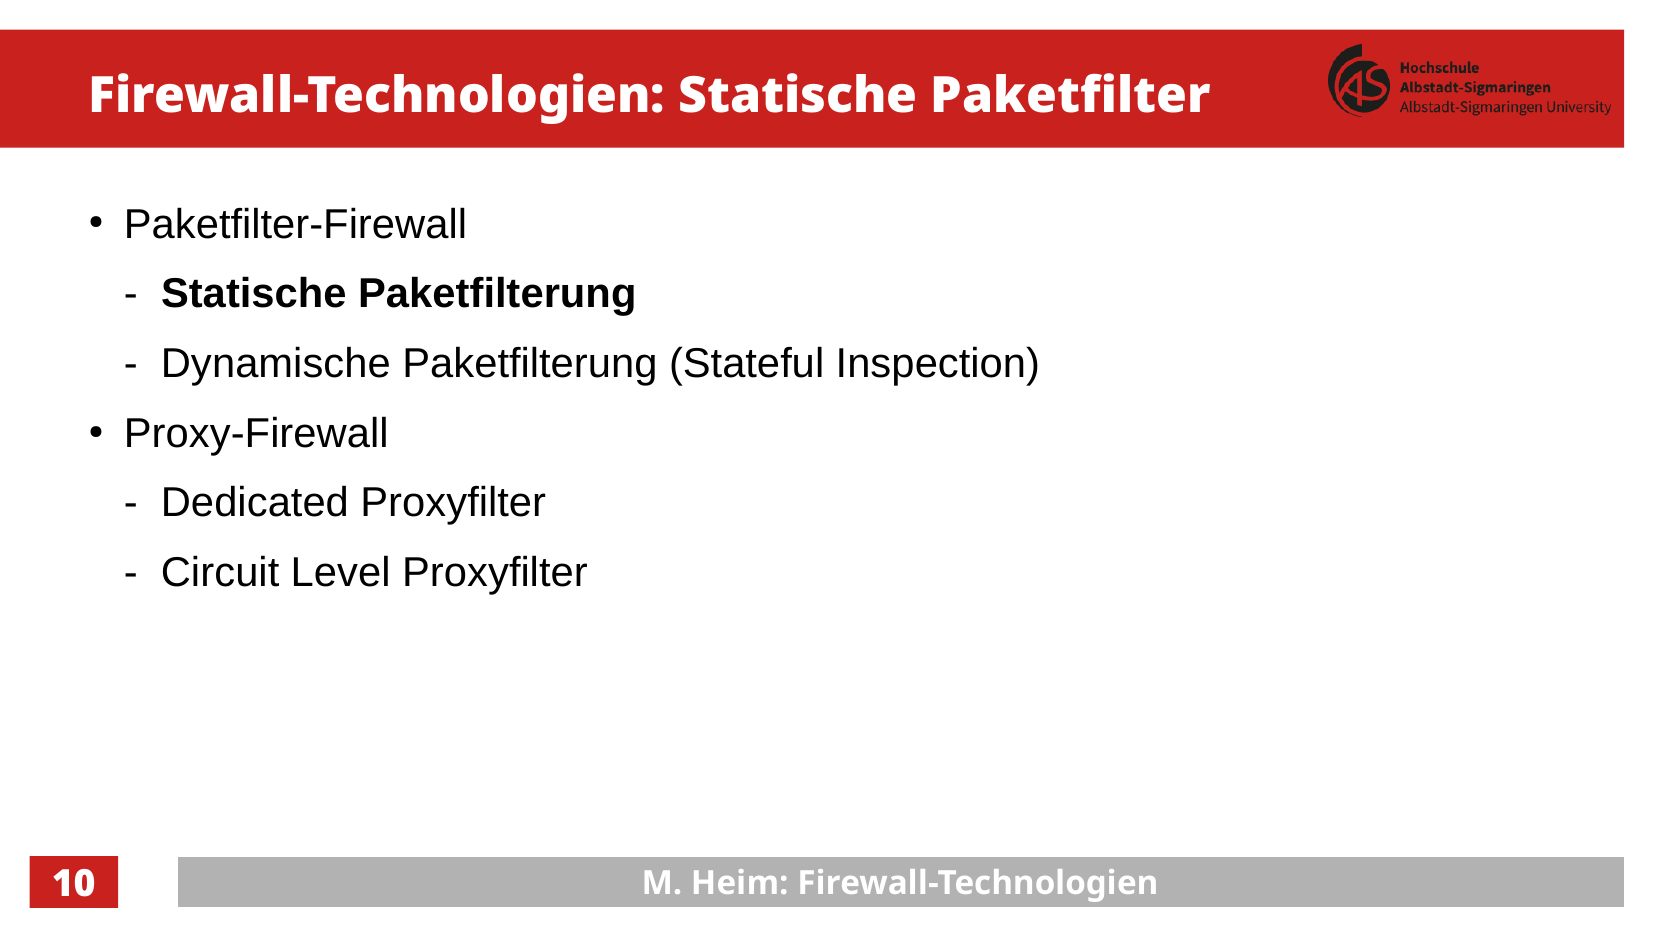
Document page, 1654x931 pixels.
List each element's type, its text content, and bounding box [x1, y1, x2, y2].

title Firewall-Technologien: Statische Paketfilter [88, 53, 1359, 128]
picture [1328, 0, 1611, 162]
list Paketfilter-Firewall - Statische Paketfilterung - Dynamische Paketfilterung (Stateful Inspection) Proxy-Firewall - Dedicated Proxyfilter - Circuit Level Proxyfilter [88, 177, 1565, 798]
